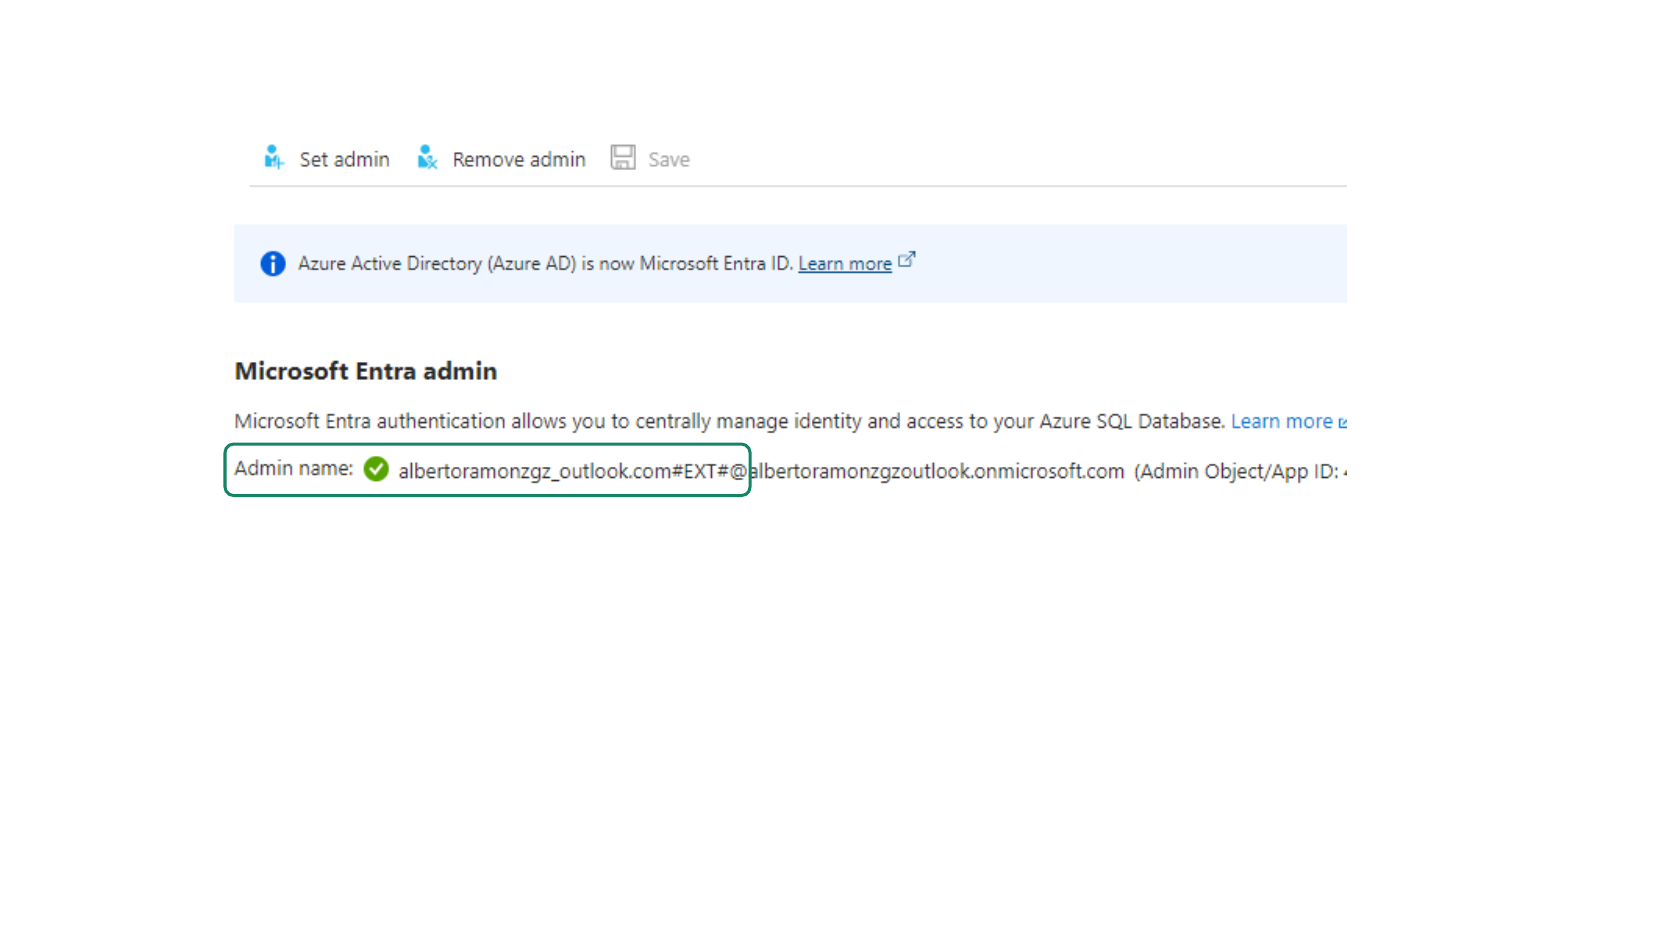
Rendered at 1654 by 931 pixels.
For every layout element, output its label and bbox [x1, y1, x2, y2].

picture [227, 446, 748, 494]
picture [225, 112, 1347, 502]
